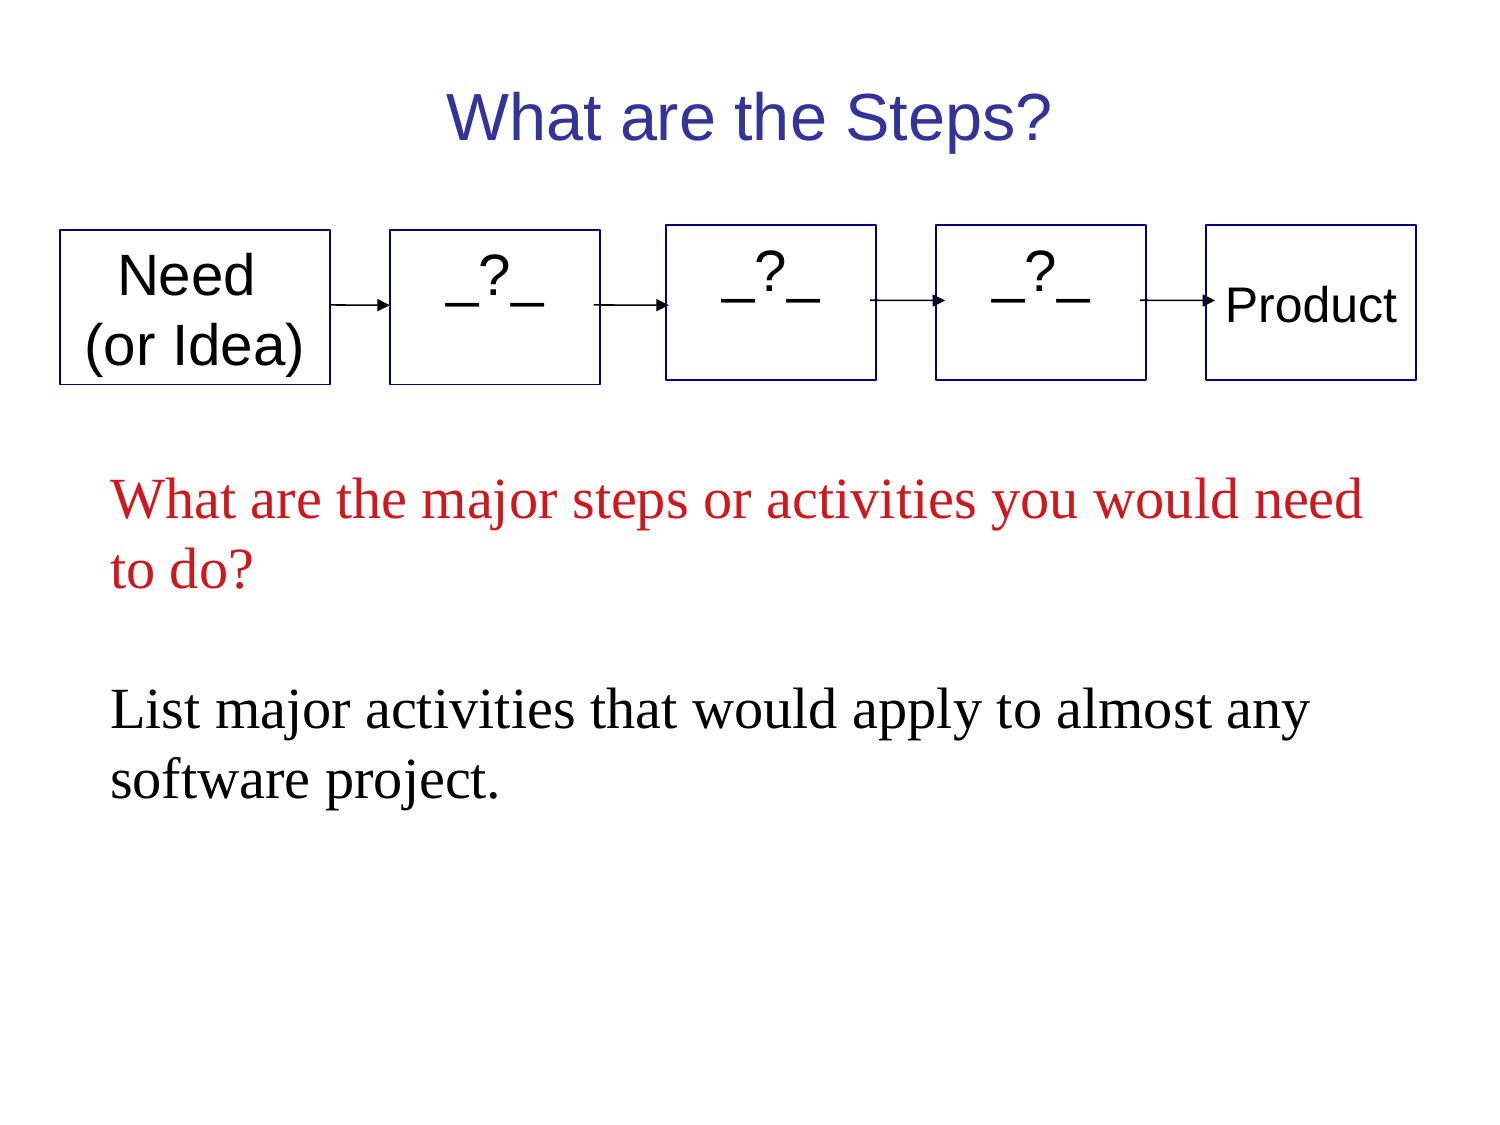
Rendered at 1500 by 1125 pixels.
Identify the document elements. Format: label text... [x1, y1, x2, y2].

text_box Need (or Idea) [59, 229, 330, 385]
text_box _?_ [390, 229, 601, 385]
text_box What are the major steps or activities you would need to do? List major activities that would apply to almost any software project. [95, 452, 1386, 748]
text_box Product [1206, 225, 1417, 381]
title What are the Steps? [100, 42, 1400, 185]
text_box _?_ [666, 225, 877, 381]
text_box _?_ [936, 225, 1147, 381]
